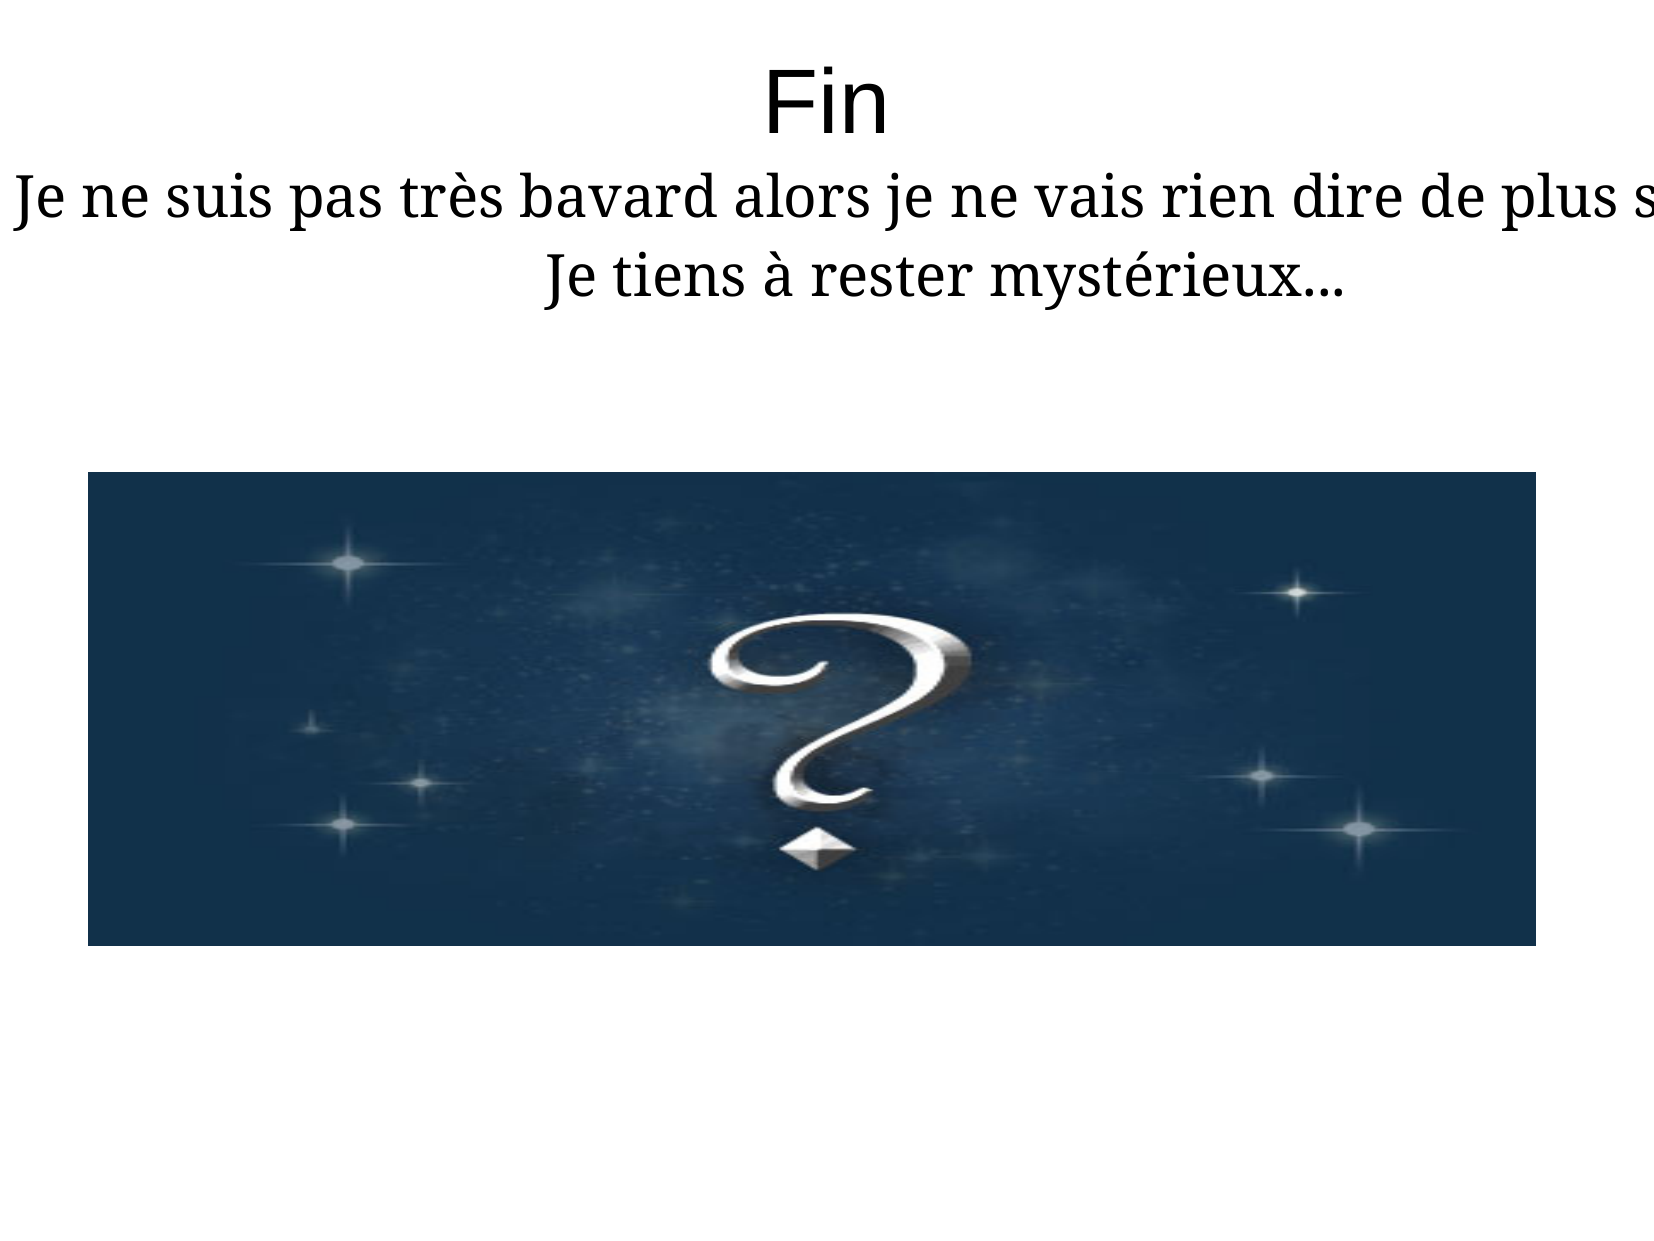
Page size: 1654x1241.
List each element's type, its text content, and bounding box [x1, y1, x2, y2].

text_box Je ne suis pas très bavard alors je ne vais rien dire de plus sur moi. Je tiens à rester mystérieux... [0, 147, 1592, 304]
picture [88, 472, 1536, 946]
title Fin [82, 50, 1571, 256]
